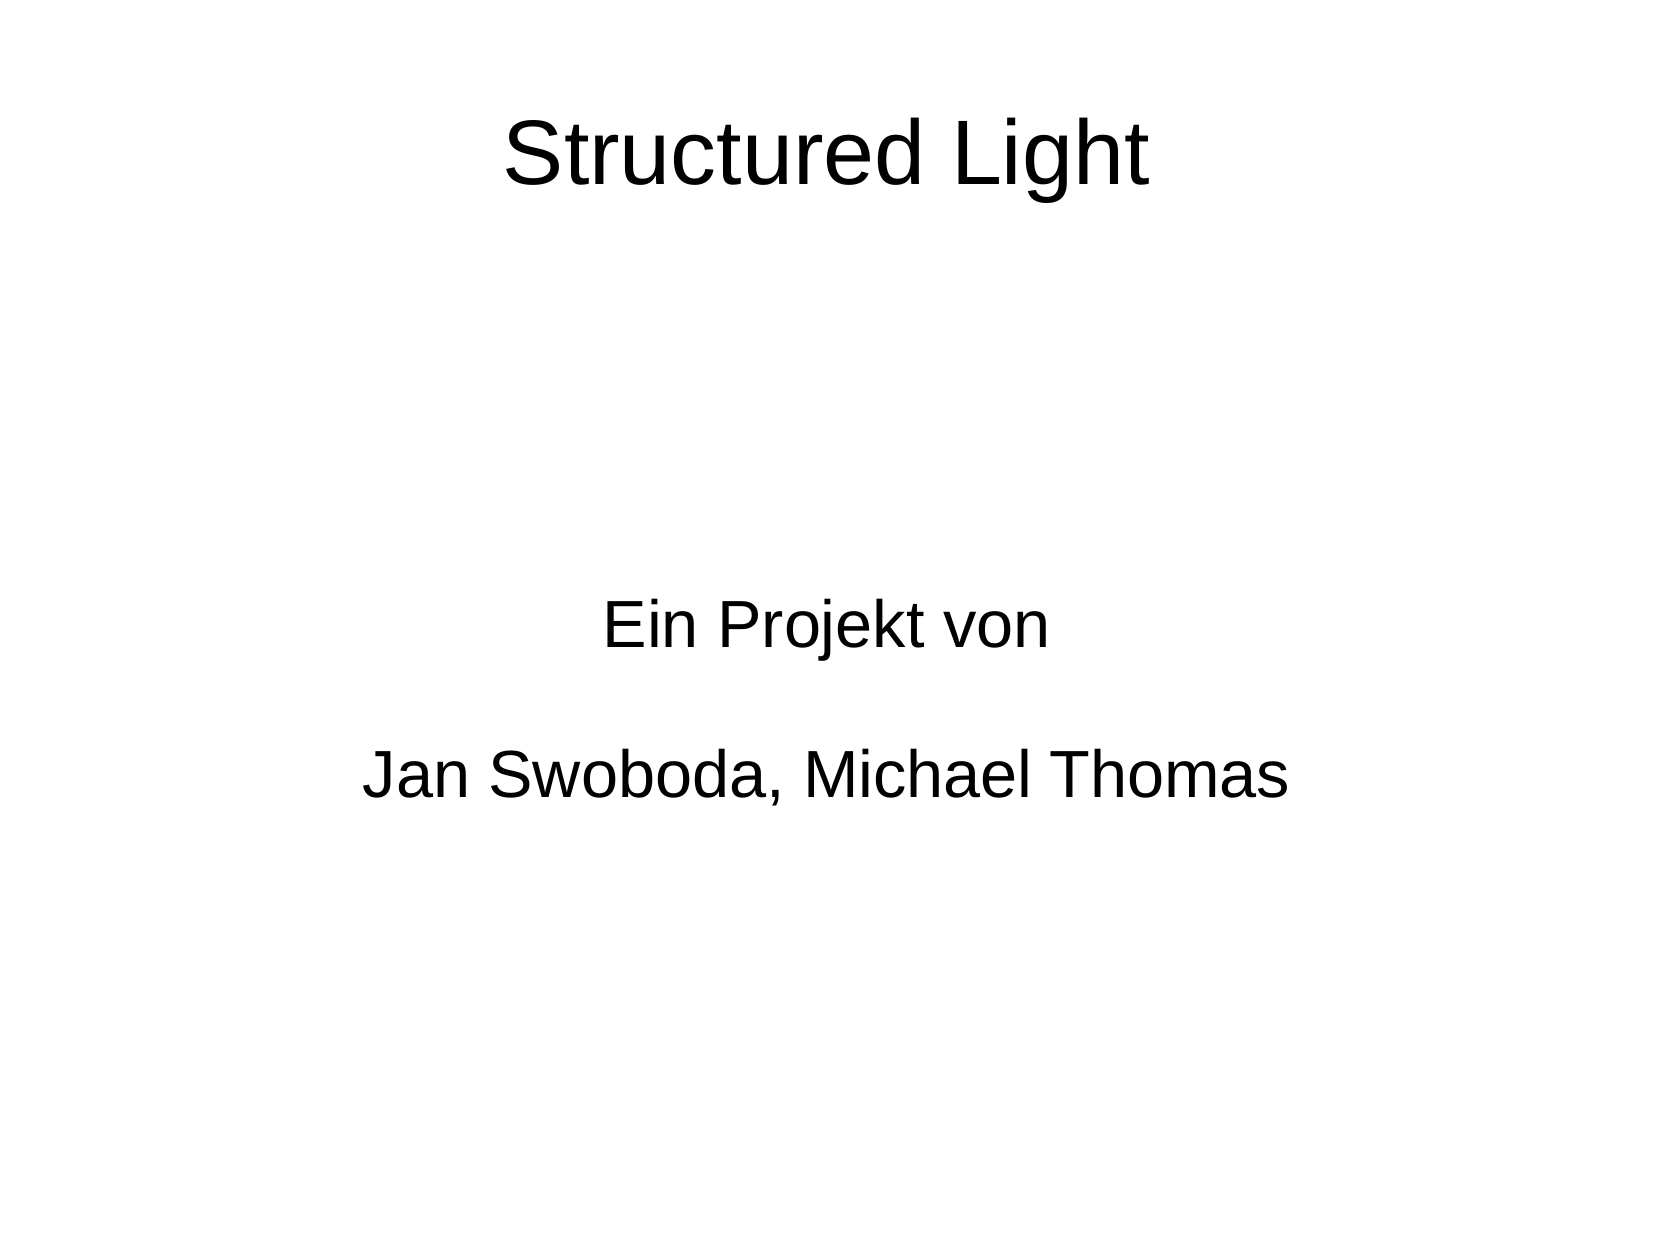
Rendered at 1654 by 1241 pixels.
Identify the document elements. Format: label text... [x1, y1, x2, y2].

subtitle Ein Projekt von Jan Swoboda, Michael Thomas [82, 297, 1571, 1102]
title Structured Light [82, 56, 1571, 250]
